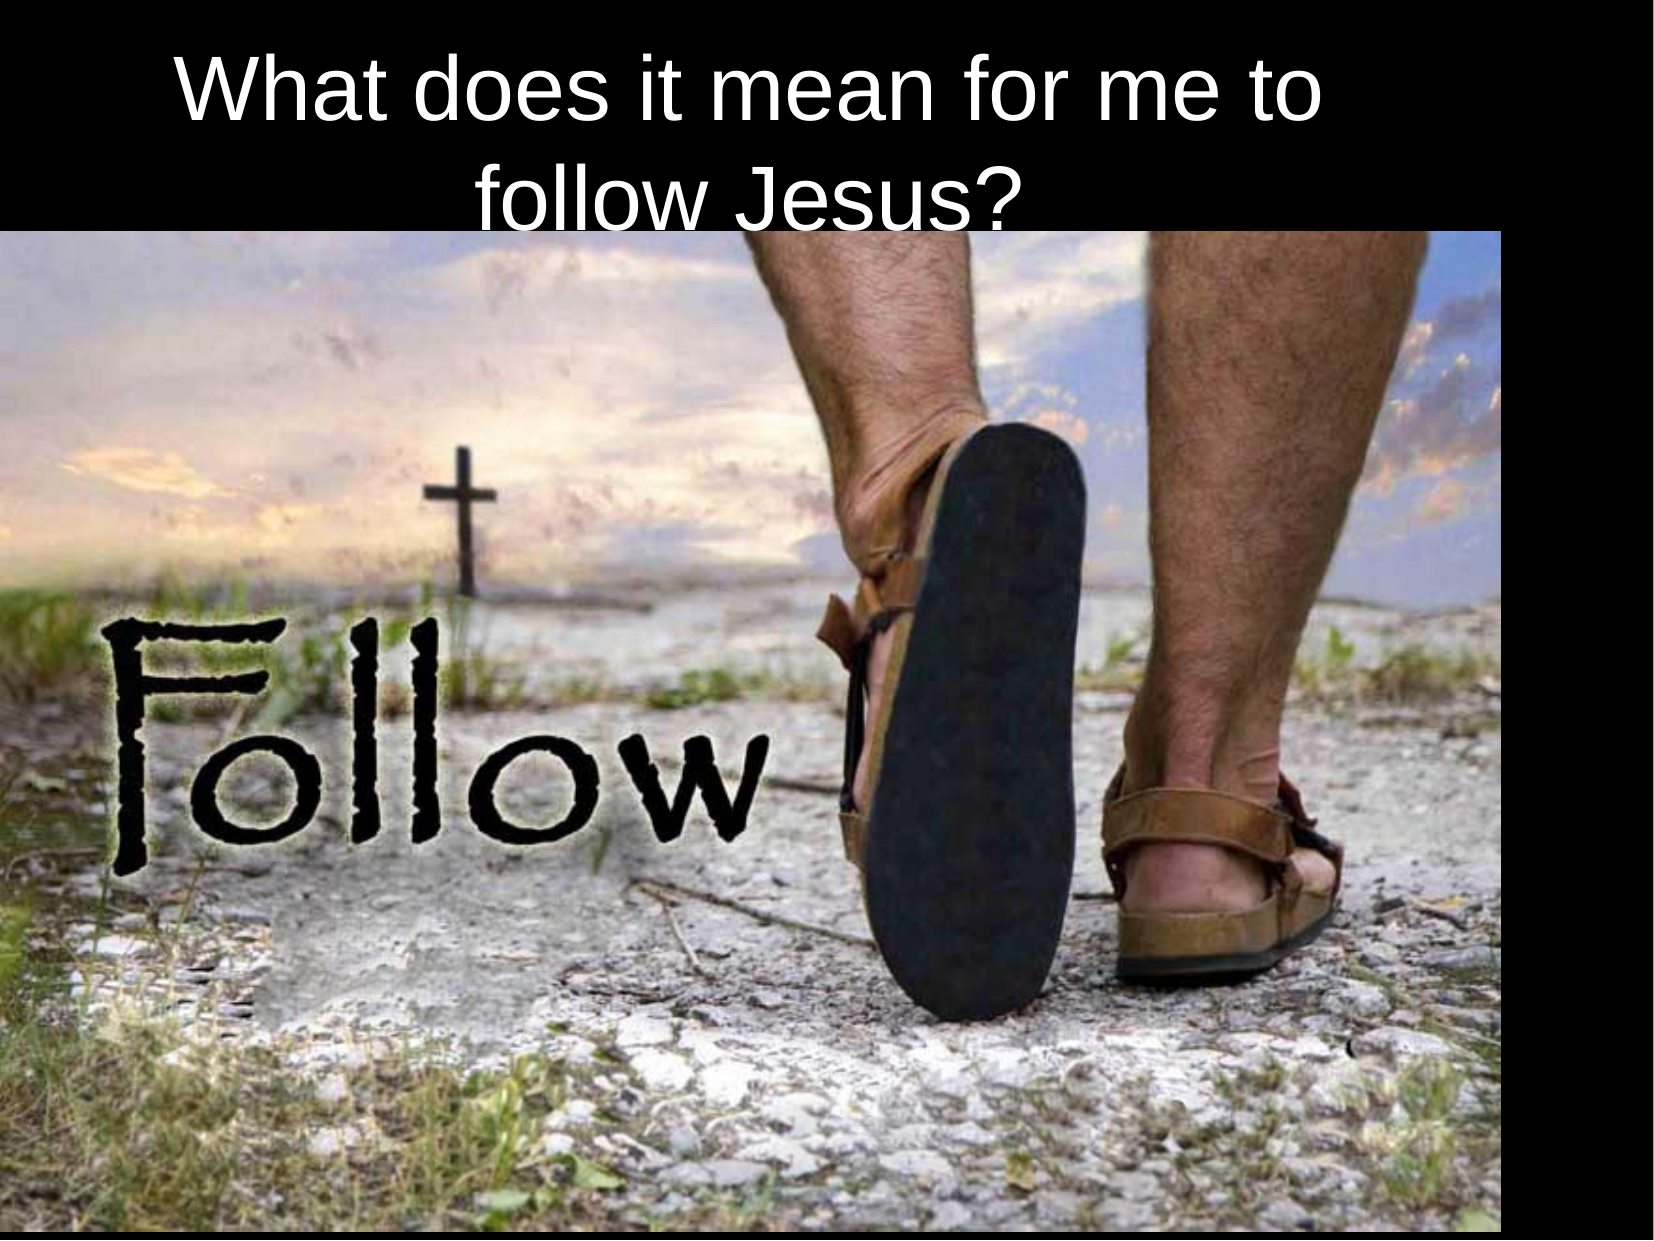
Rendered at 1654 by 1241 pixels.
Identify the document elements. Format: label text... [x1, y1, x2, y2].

text_box [0, 231, 1501, 1232]
title What does it mean for me to follow Jesus? [75, 21, 1426, 231]
